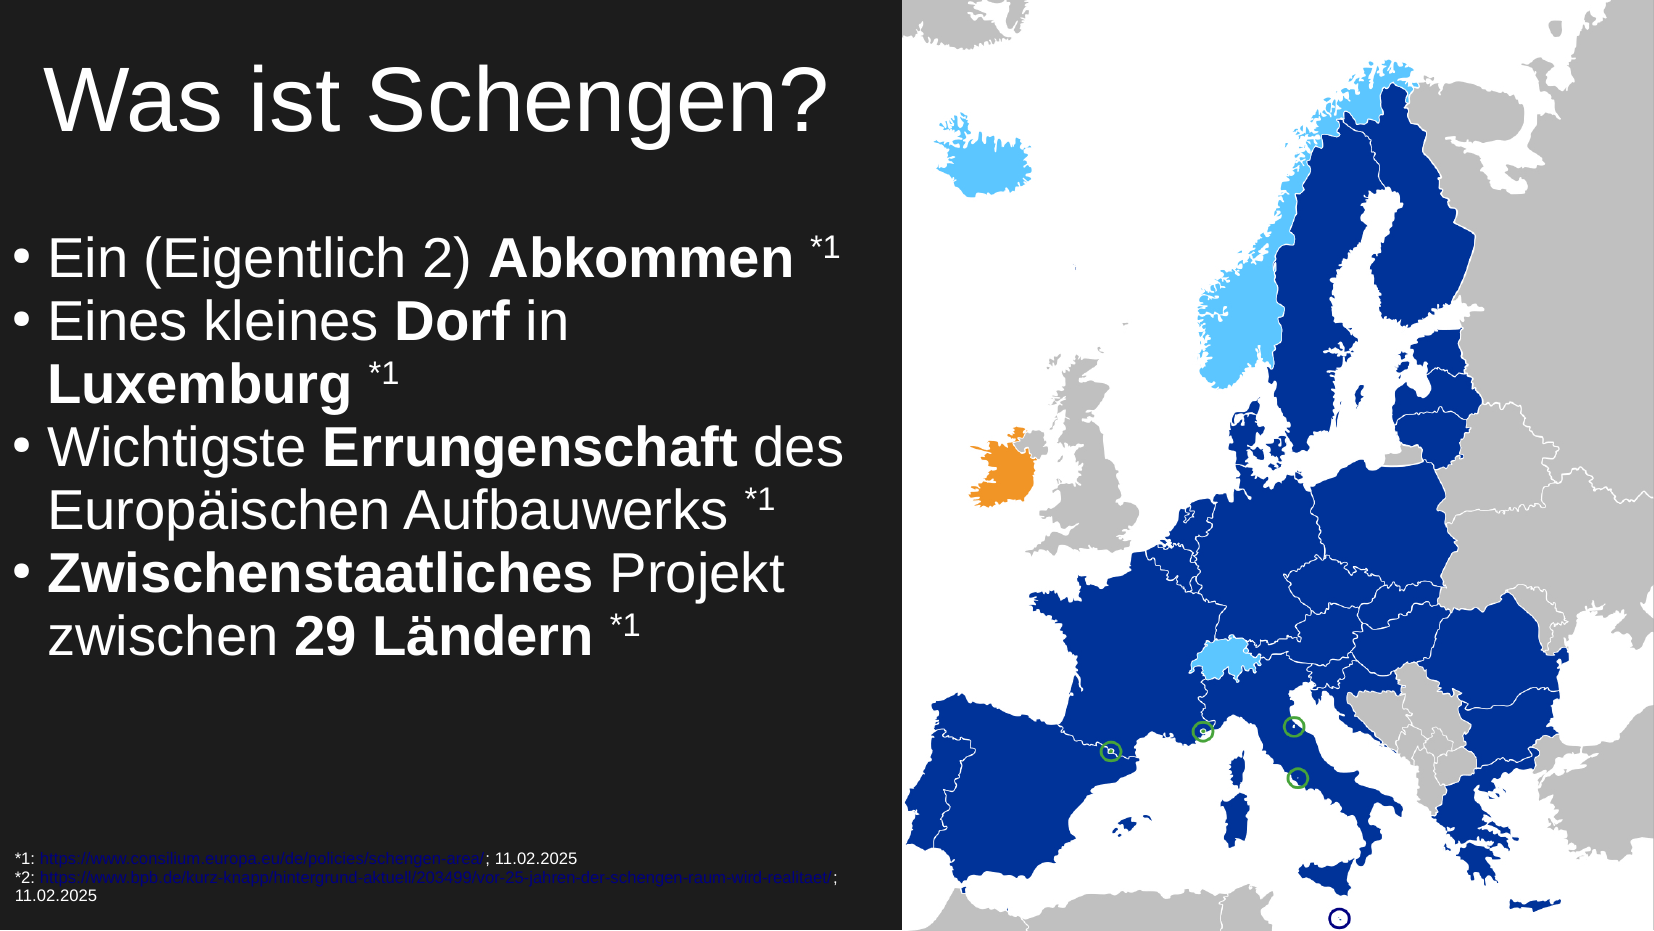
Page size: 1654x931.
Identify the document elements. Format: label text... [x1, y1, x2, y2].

text_box *1: https://www.consilium.europa.eu/de/policies/schengen-area/; 11.02.2025 *2: https://www.bpb.de/kurz-knapp/hintergrund-aktuell/203499/vor-25-jahren-der-schengen-raum-wird-realitaet/; 11.02.2025 [0, 841, 886, 931]
subtitle Ein (Eigentlich 2) Abkommen *1 Eines kleines Dorf in Luxemburg *1 Wichtigste Errungenschaft des Europäischen Aufbauwerks *1 Zwischenstaatliches Projekt zwischen 29 Ländern *1 [11, 177, 857, 717]
picture [902, 0, 1654, 931]
title Was ist Schengen? [0, 21, 902, 178]
